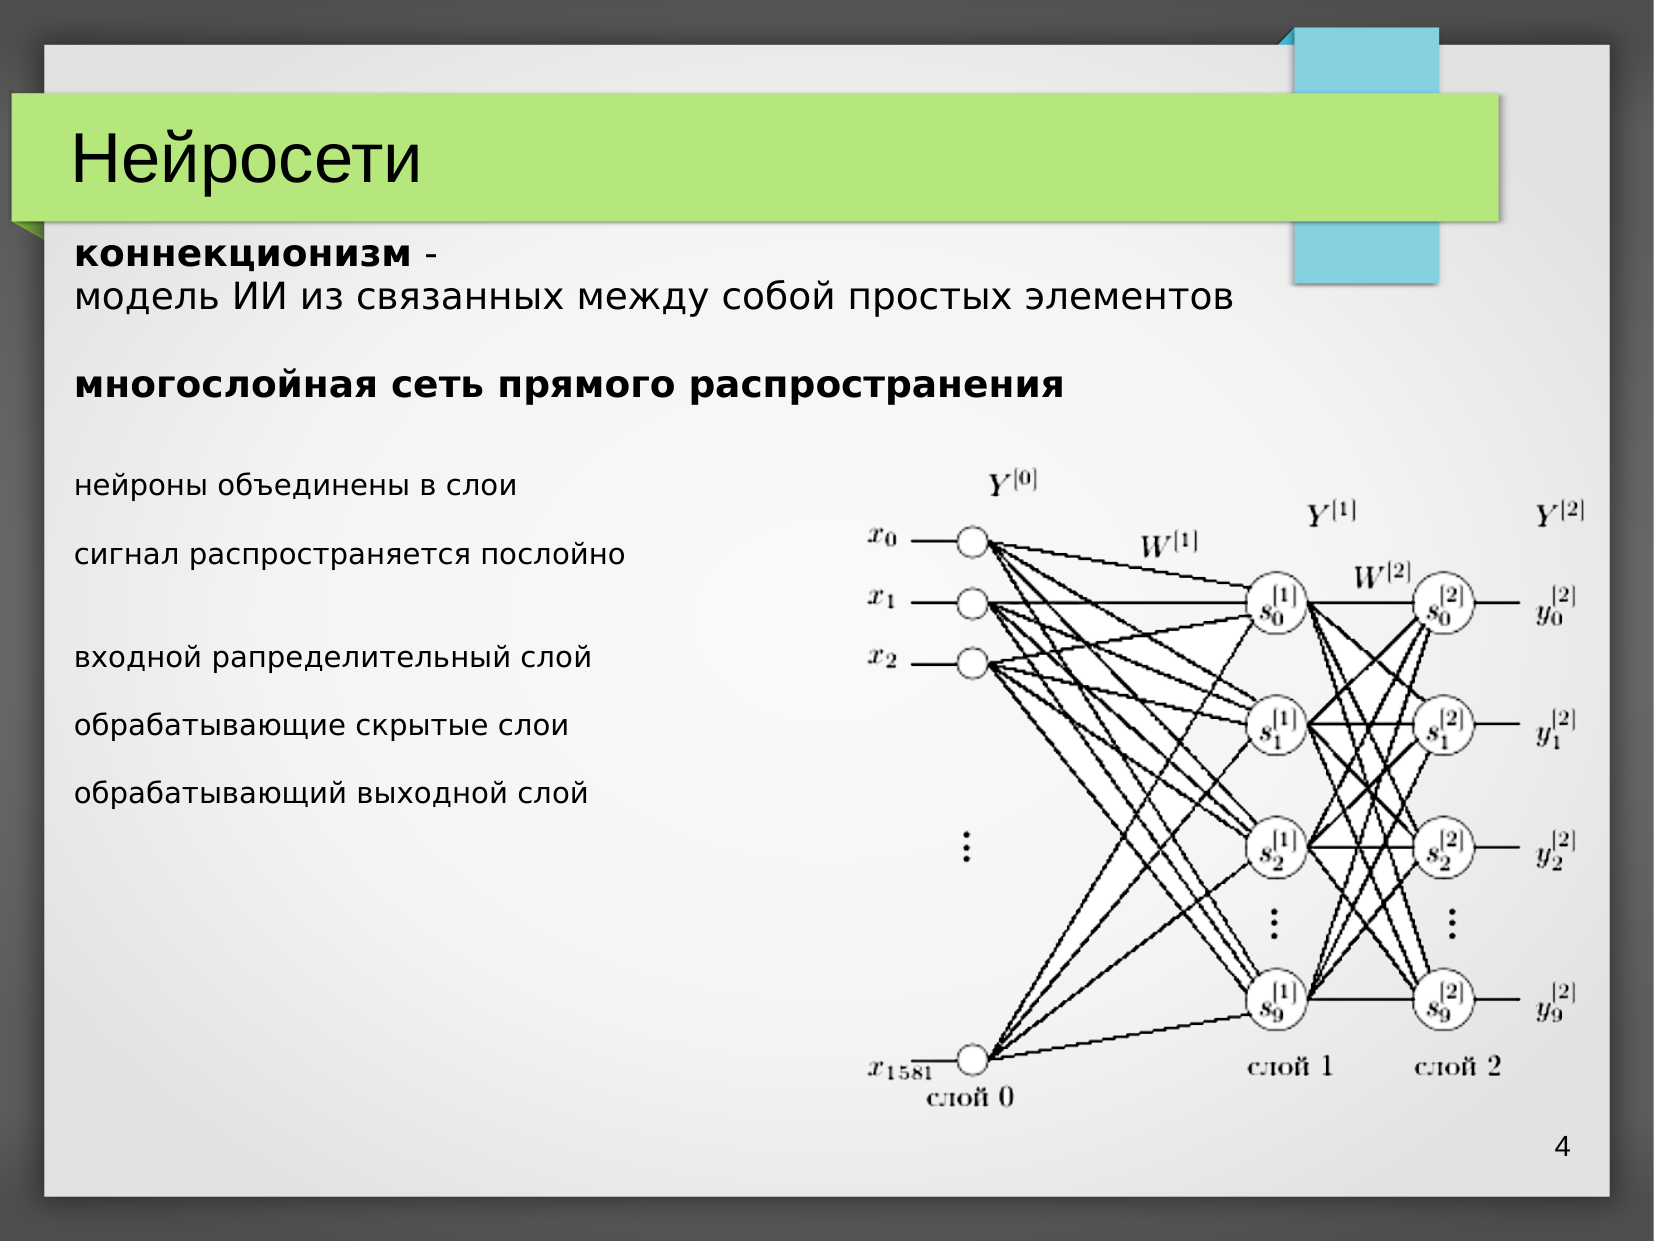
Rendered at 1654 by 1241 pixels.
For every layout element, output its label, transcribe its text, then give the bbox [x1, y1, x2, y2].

picture [0, 0, 1654, 1241]
text_box нейроны объединены в слои сигнал распространяется послойно входной рапределительный слой обрабатывающие скрытые слои обрабатывающий выходной слой [59, 461, 650, 922]
text_box коннекционизм - модель ИИ из связанных между собой простых элементов многослойная сеть прямого распространения [59, 224, 1288, 414]
title Нейросети [70, 118, 1205, 199]
